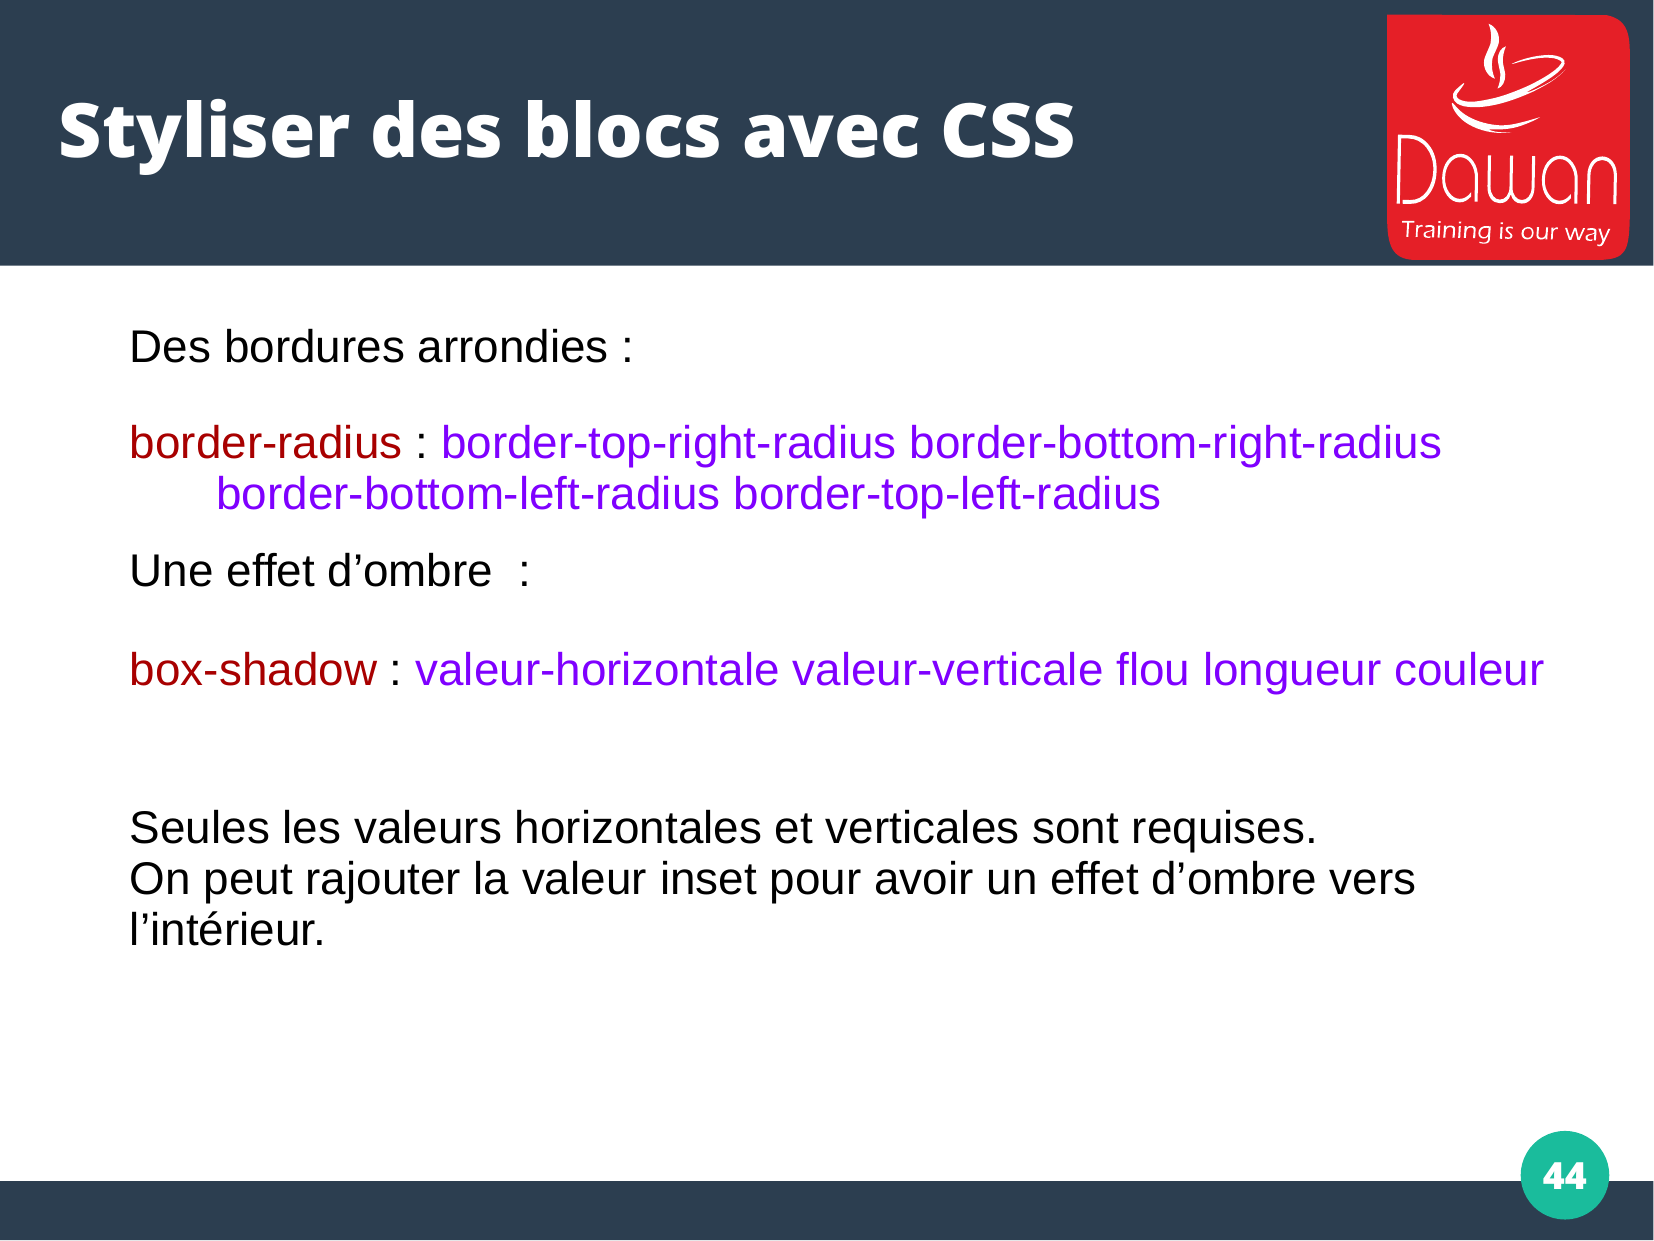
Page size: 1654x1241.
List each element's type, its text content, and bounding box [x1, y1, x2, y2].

picture [1387, 14, 1630, 260]
list Des bordures arrondies : border-radius : border-top-right-radius border-bottom-right-radius border-bottom-left-radius border-top-left-radius Une effet d’ombre : box-shadow : valeur-horizontale valeur-verticale flou longueur couleur Seules les valeurs horizontales et verticales sont requises. On peut rajouter la valeur inset pour avoir un effet d’ombre vers l’intérieur. [59, 324, 1595, 1152]
title Styliser des blocs avec CSS [59, 49, 1387, 207]
